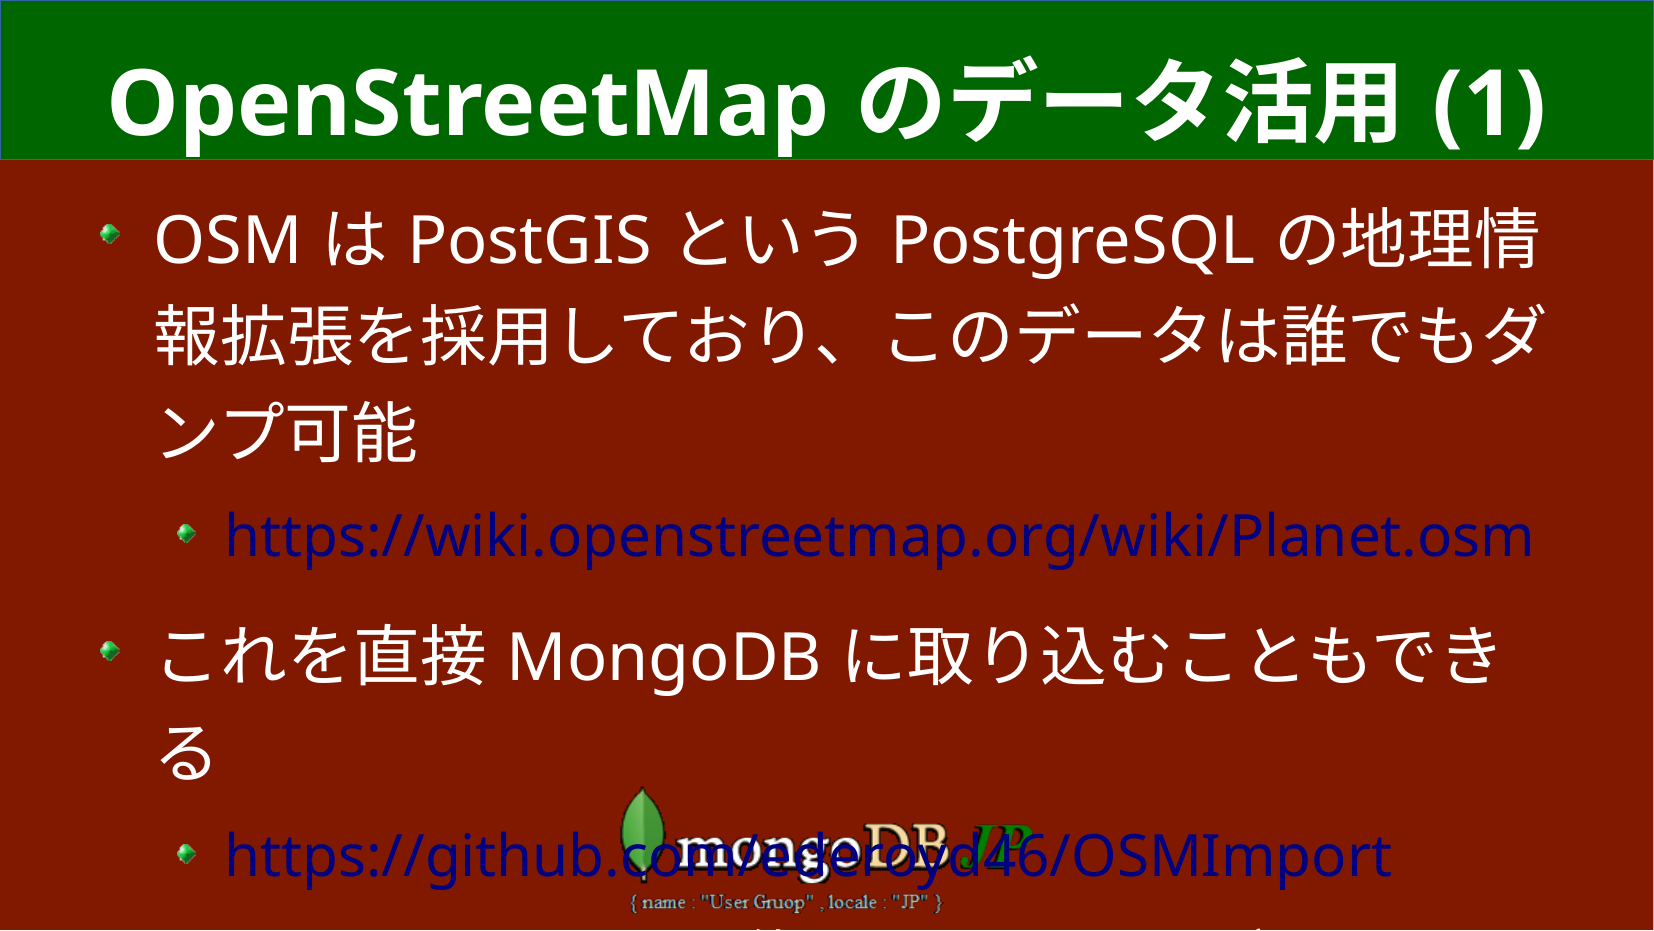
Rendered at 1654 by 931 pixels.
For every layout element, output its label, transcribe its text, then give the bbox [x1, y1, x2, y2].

list OSMはPostGISというPostgreSQLの地理情報拡張を採用しており、このデータは誰でもダンプ可能 https://wiki.openstreetmap.org/wiki/Planet.osm これを直接MongoDBに取り込むこともできる https://github.com/ederoyd46/OSMImport ただ、カジュアルに使うにはちょいとデカいし、リアルタイムにシンクロとか考えると億劫 [82, 185, 1571, 768]
picture [616, 784, 1047, 931]
picture [177, 844, 196, 864]
title OpenStreetMapのデータ活用(1) [82, 37, 1571, 156]
picture [1024, 854, 1042, 872]
